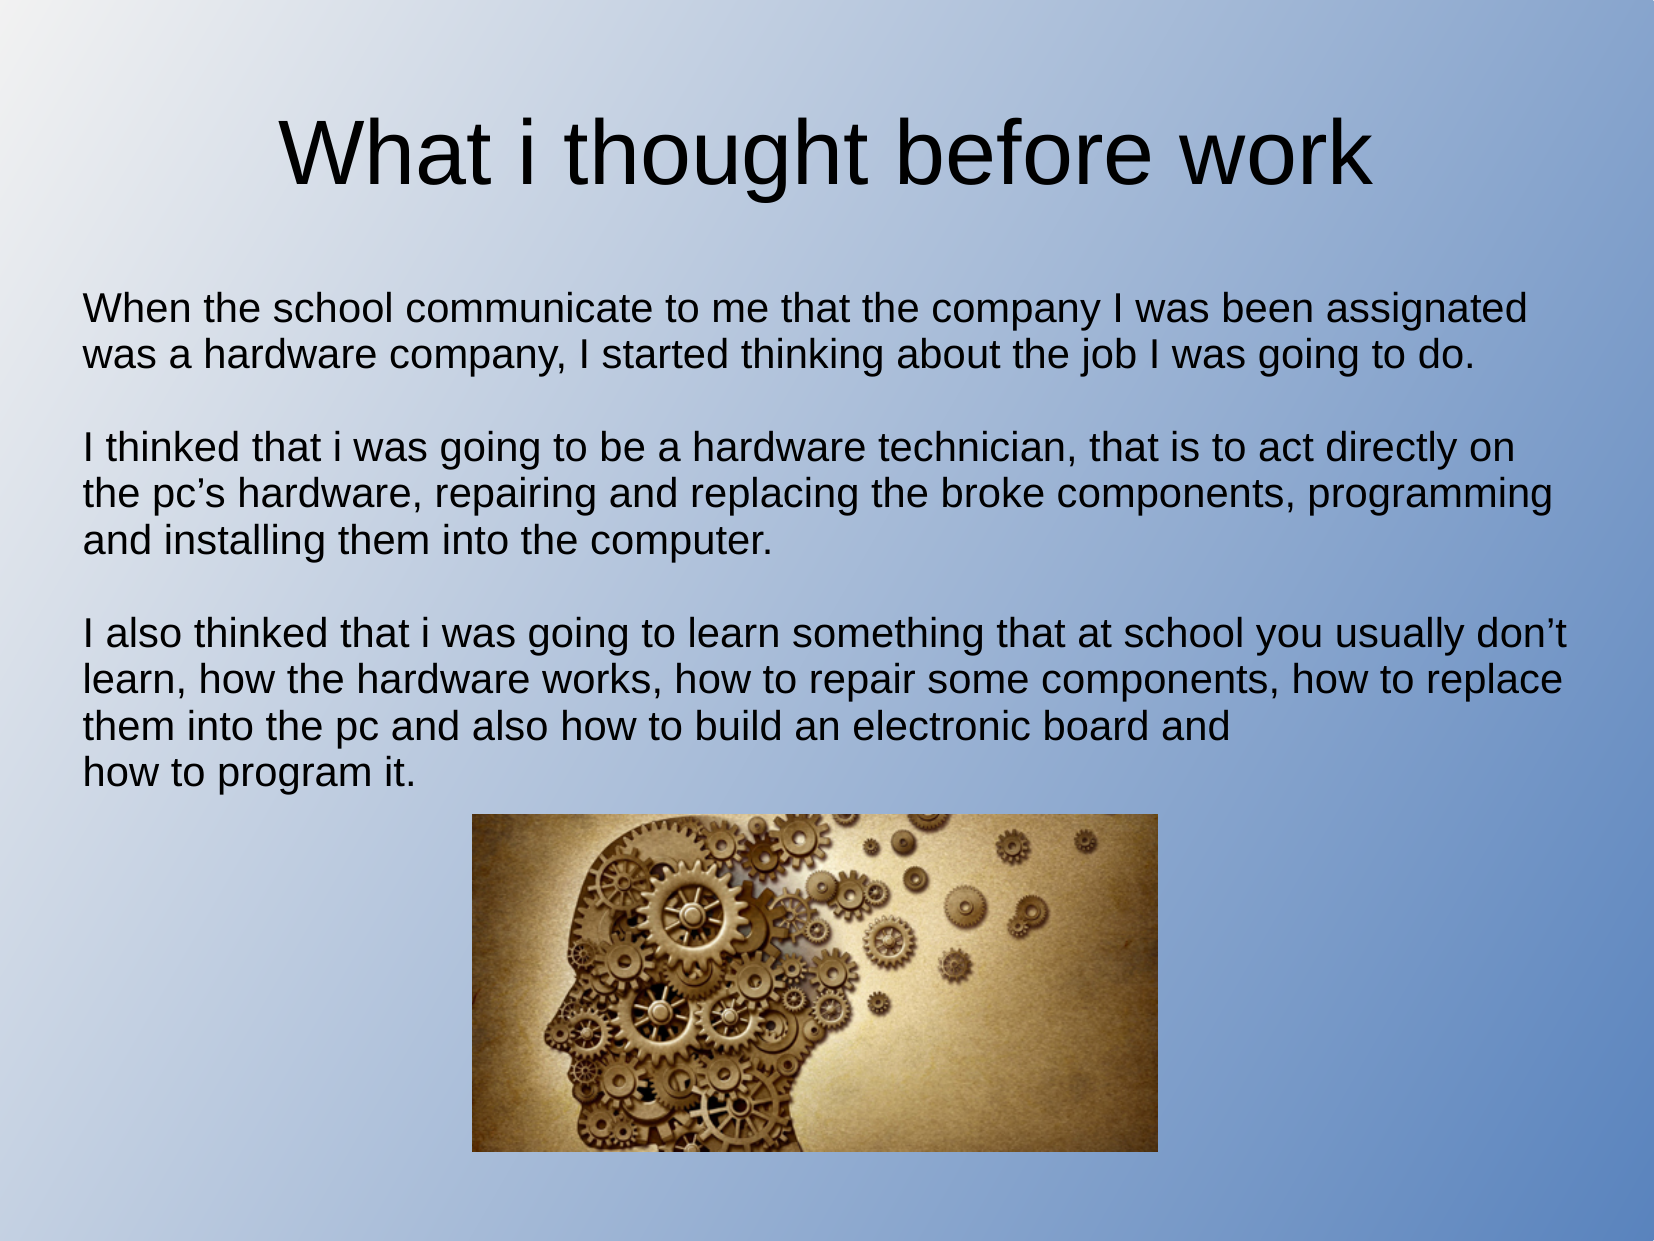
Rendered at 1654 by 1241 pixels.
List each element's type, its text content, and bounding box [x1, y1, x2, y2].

picture [472, 814, 1158, 1152]
title What i thought before work [82, 49, 1571, 257]
subtitle When the school communicate to me that the company I was been assignated was a hardware company, I started thinking about the job I was going to do. I thinked that i was going to be a hardware technician, that is to act directly on the pc’s hardware, repairing and replacing the broke components, programming and installing them into the computer. I also thinked that i was going to learn something that at school you usually don’t learn, how the hardware works, how to repair some components, how to replace them into the pc and also how to build an electronic board and how to program it. [82, 257, 1571, 863]
